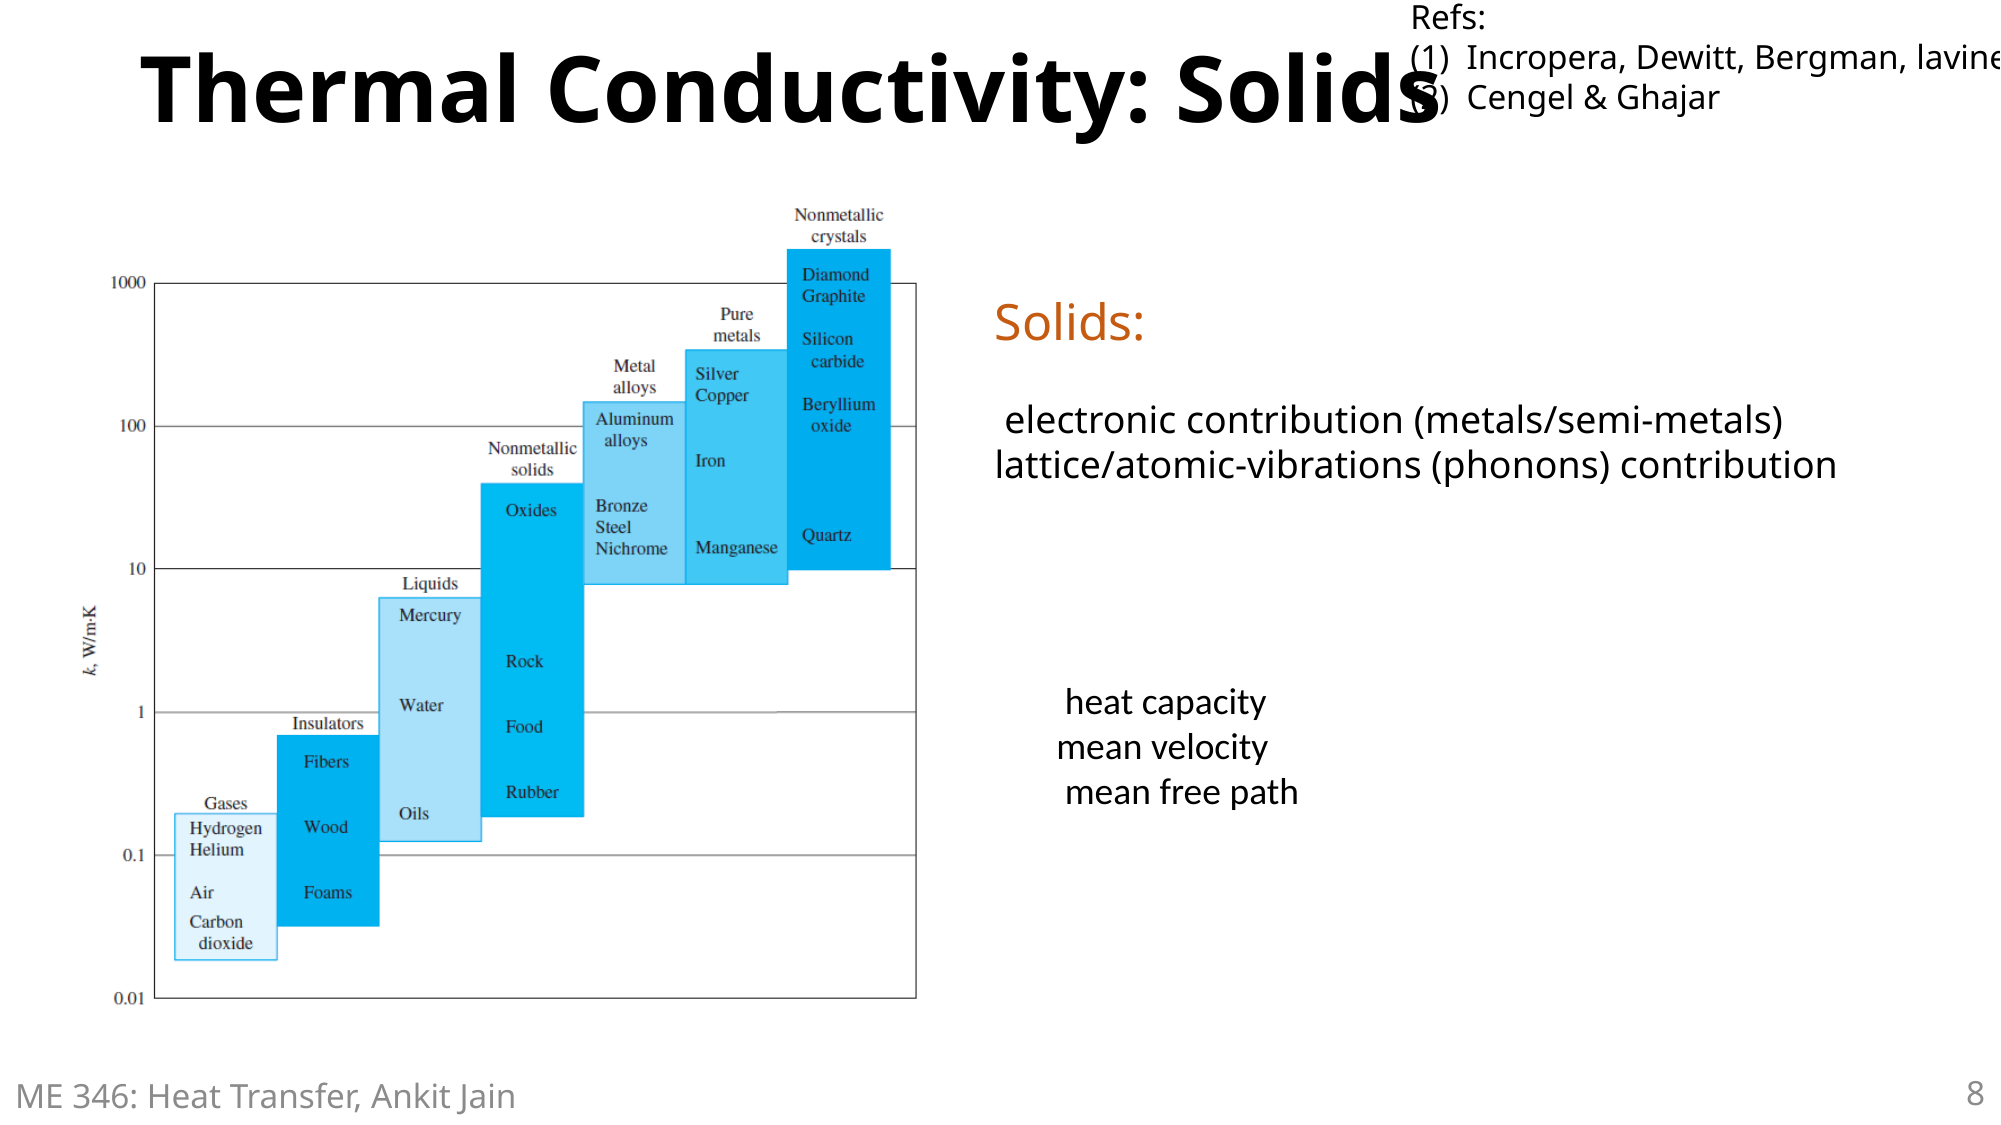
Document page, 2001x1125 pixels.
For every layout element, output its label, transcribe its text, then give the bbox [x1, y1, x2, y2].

text_box Refs: Incropera, Dewitt, Bergman, lavine Cengel & Ghajar [1395, 0, 2000, 124]
text_box heat capacity mean velocity mean free path [1041, 609, 1315, 865]
title Thermal Conductivity: Solids [124, 0, 1850, 202]
text_box Solids: electronic contribution (metals/semi-metals) lattice/atomic-vibrations (phonons) contribution [979, 283, 1854, 493]
footer ME 346: Heat Transfer, Ankit Jain [0, 1065, 1045, 1125]
picture [66, 201, 937, 1018]
